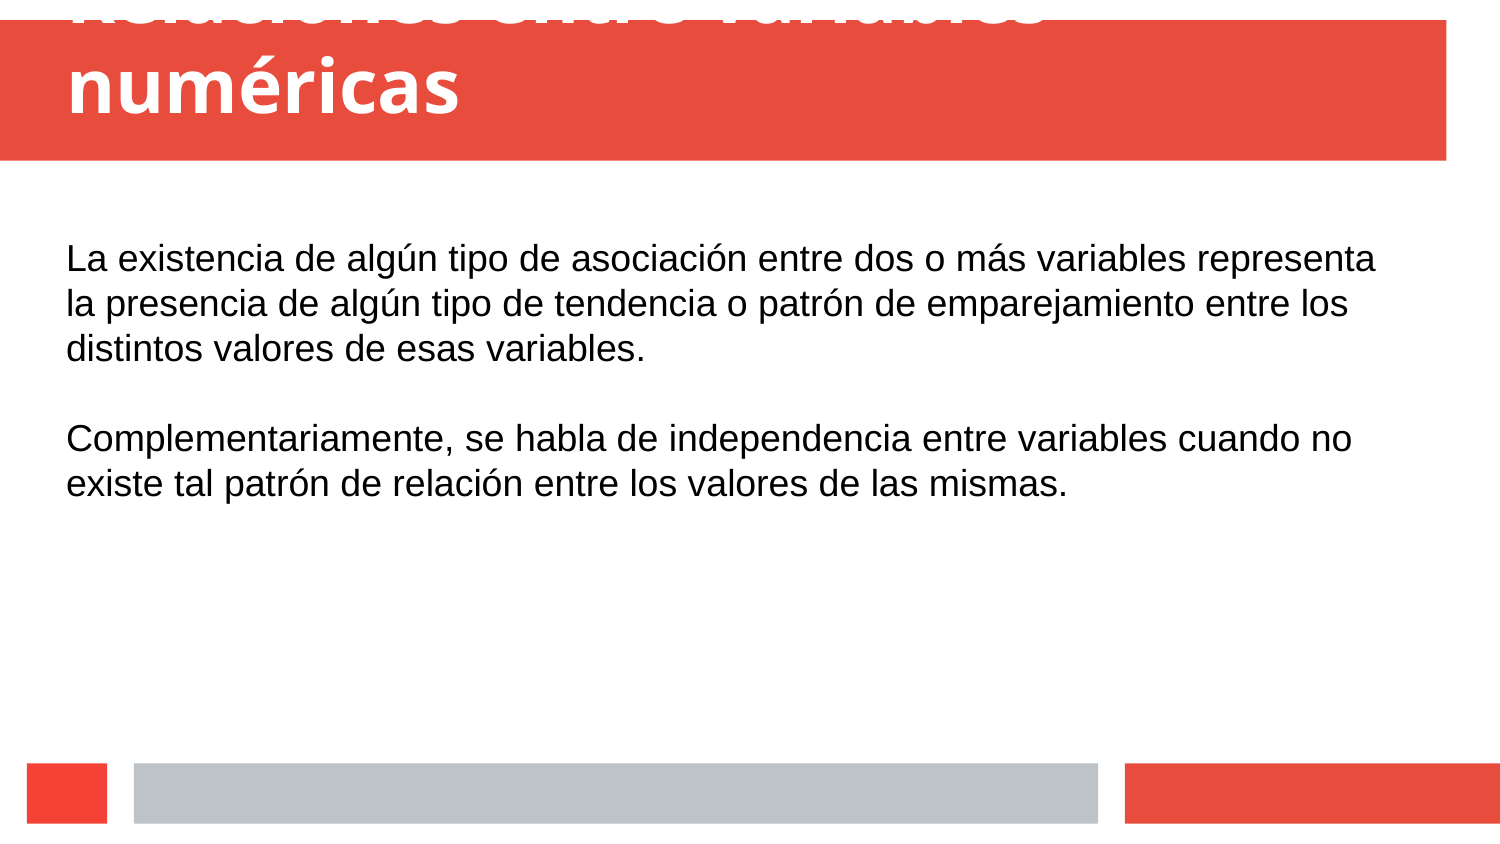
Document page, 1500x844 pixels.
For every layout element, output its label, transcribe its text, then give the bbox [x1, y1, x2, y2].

subtitle La existencia de algún tipo de asociación entre dos o más variables representa la presencia de algún tipo de tendencia o patrón de emparejamiento entre los distintos valores de esas variables. Complementariamente, se habla de independencia entre variables cuando no existe tal patrón de relación entre los valores de las mismas. [53, 220, 1420, 744]
title Relaciones entre variables numéricas [53, 40, 1447, 141]
